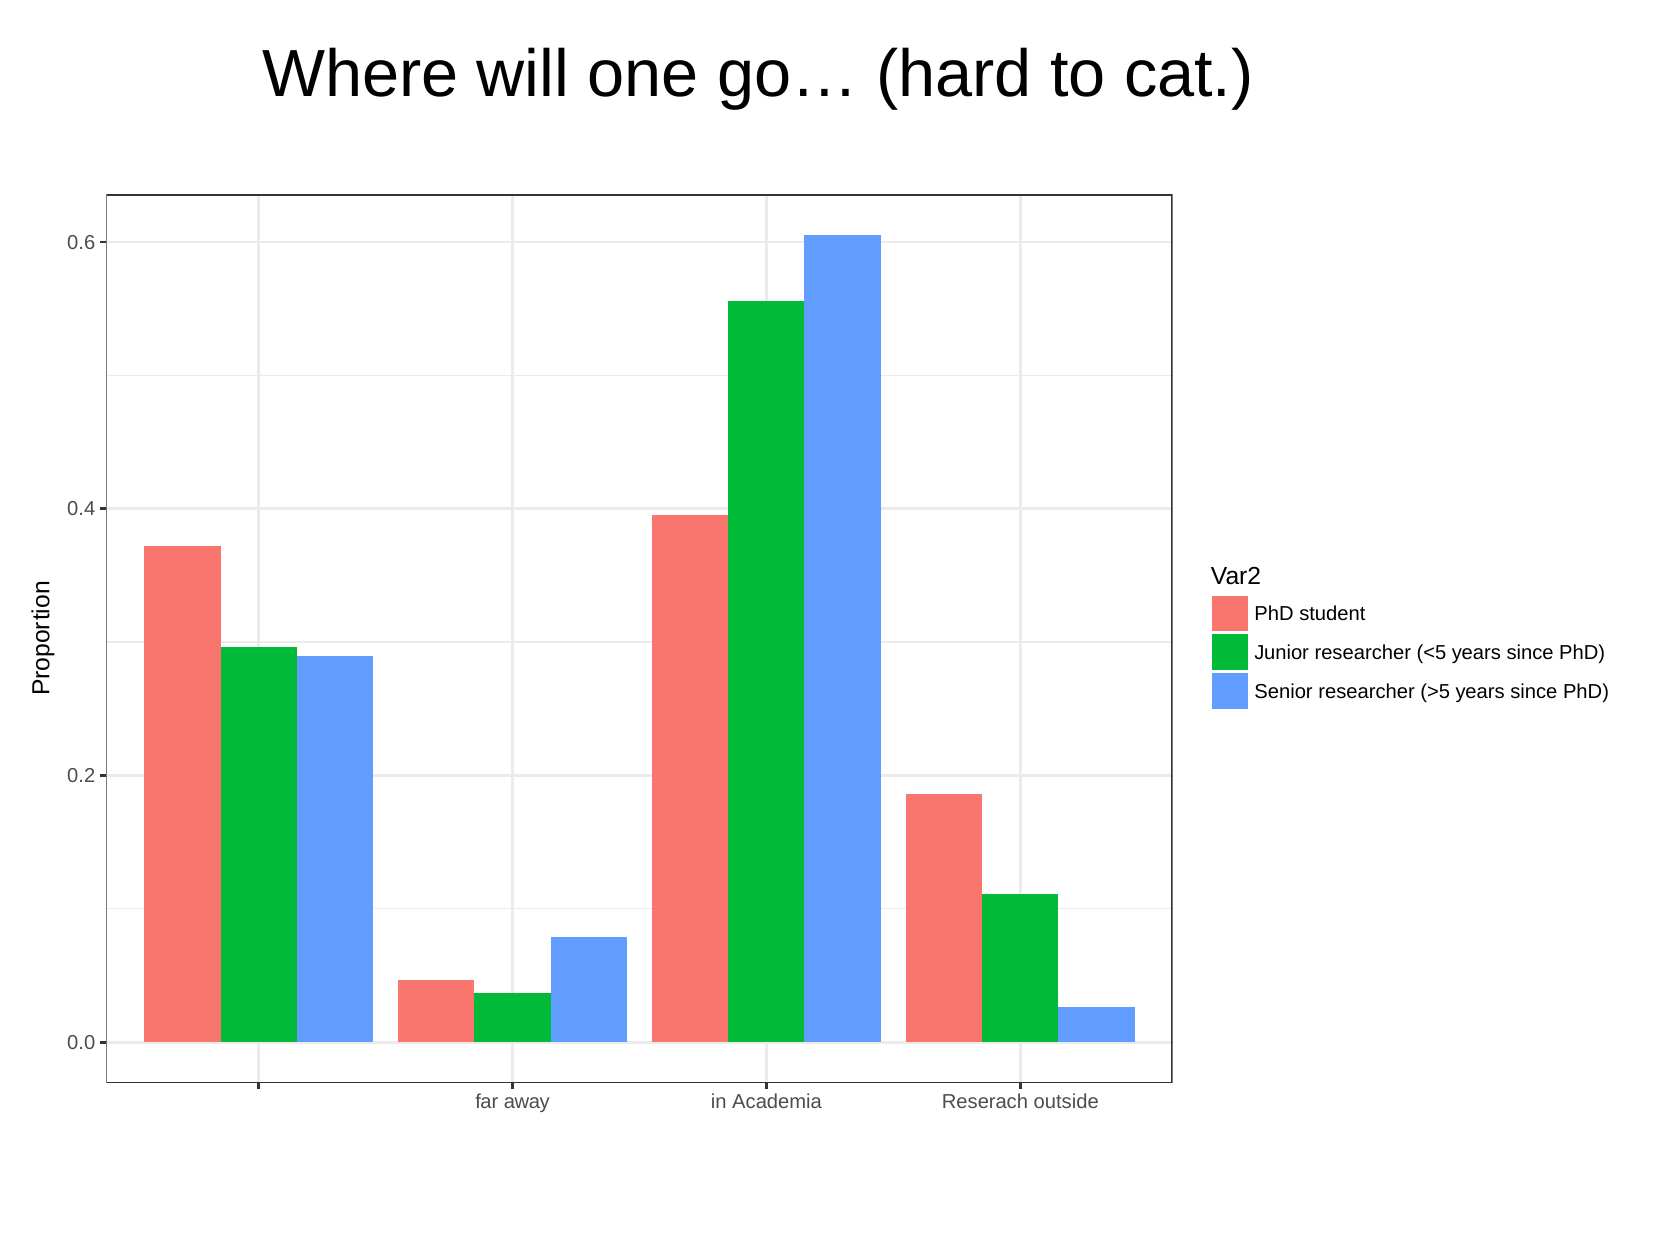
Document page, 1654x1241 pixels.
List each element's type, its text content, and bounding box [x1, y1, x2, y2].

text_box Where will one go… (hard to cat.) [143, 28, 1374, 118]
picture [19, 182, 1634, 1151]
